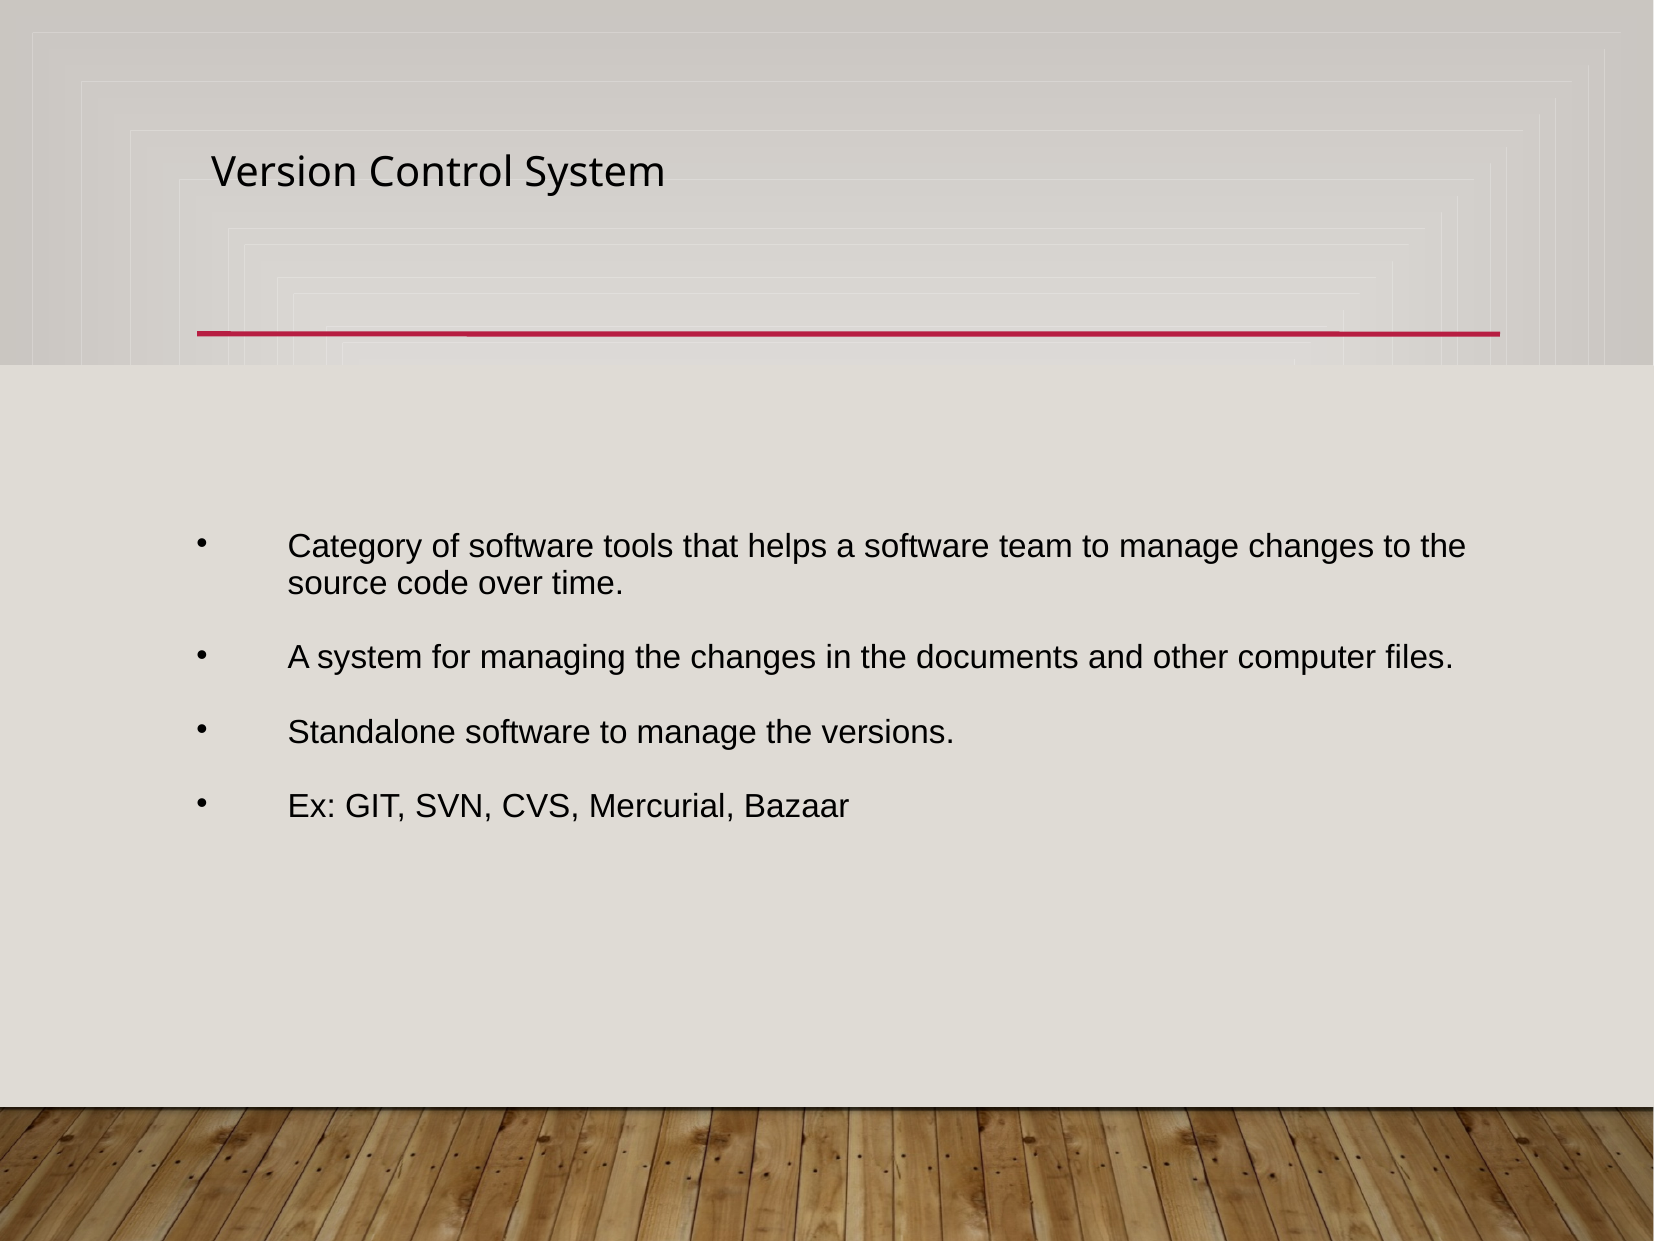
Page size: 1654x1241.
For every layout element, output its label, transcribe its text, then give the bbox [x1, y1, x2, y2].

title Version Control System [196, 145, 1499, 335]
picture [0, 1107, 1654, 1241]
subtitle Category of software tools that helps a software team to manage changes to the source code over time. A system for managing the changes in the documents and other computer files. Standalone software to manage the versions. Ex: GIT, SVN, CVS, Mercurial, Bazaar [196, 364, 1499, 988]
